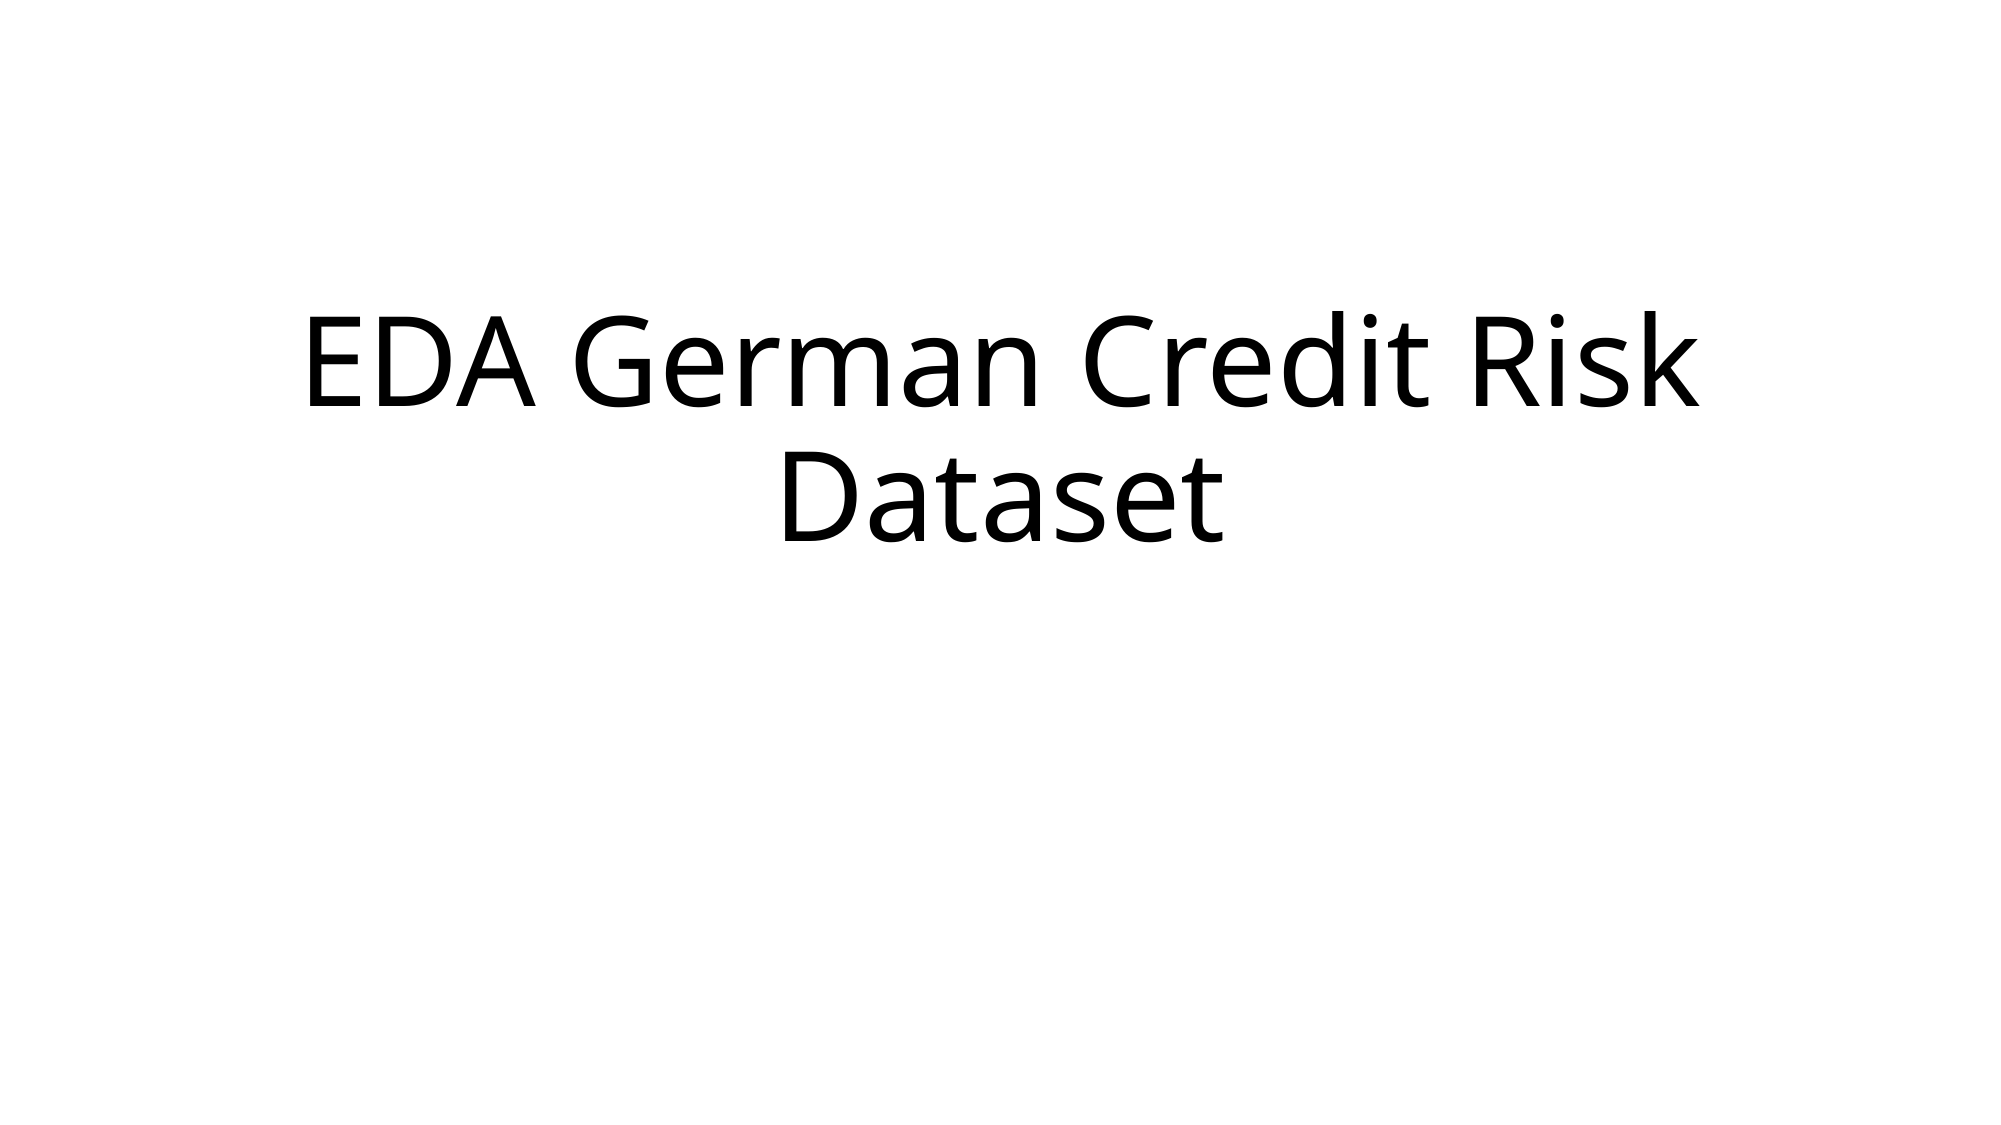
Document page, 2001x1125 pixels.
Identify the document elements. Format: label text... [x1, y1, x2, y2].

title EDA German Credit Risk Dataset [249, 184, 1750, 576]
